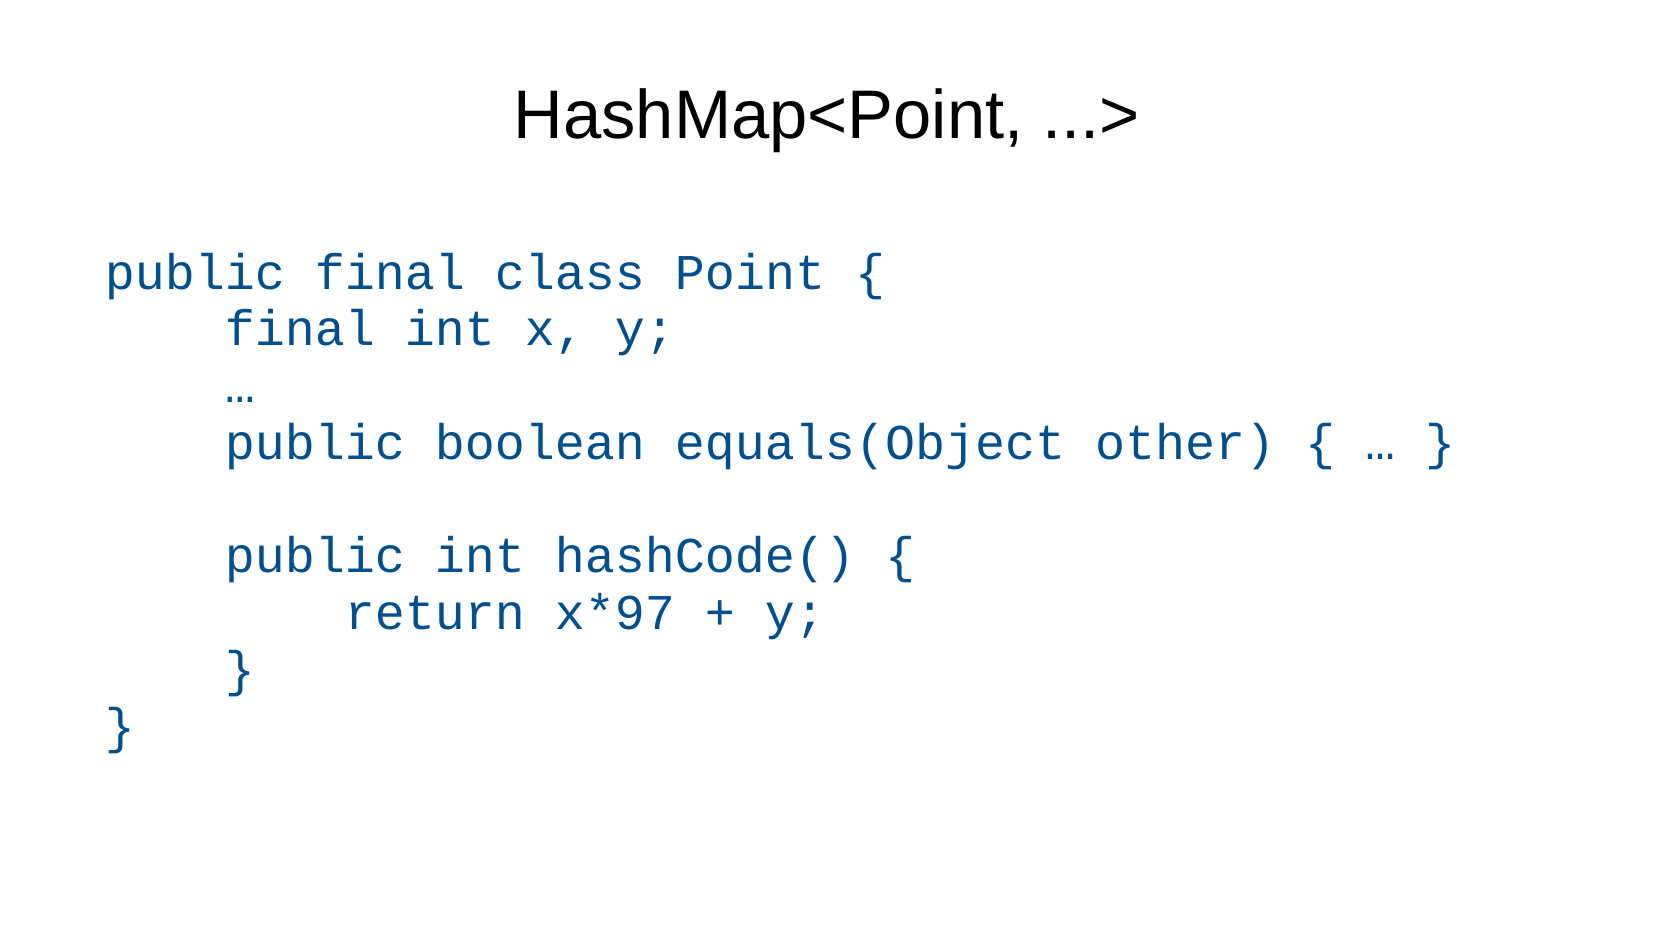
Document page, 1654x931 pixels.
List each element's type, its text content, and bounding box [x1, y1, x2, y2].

title HashMap<Point, ...> [82, 37, 1571, 193]
text_box public final class Point { final int x, y; … public boolean equals(Object other) { … } public int hashCode() { return x*97 + y; } } [90, 240, 1470, 706]
